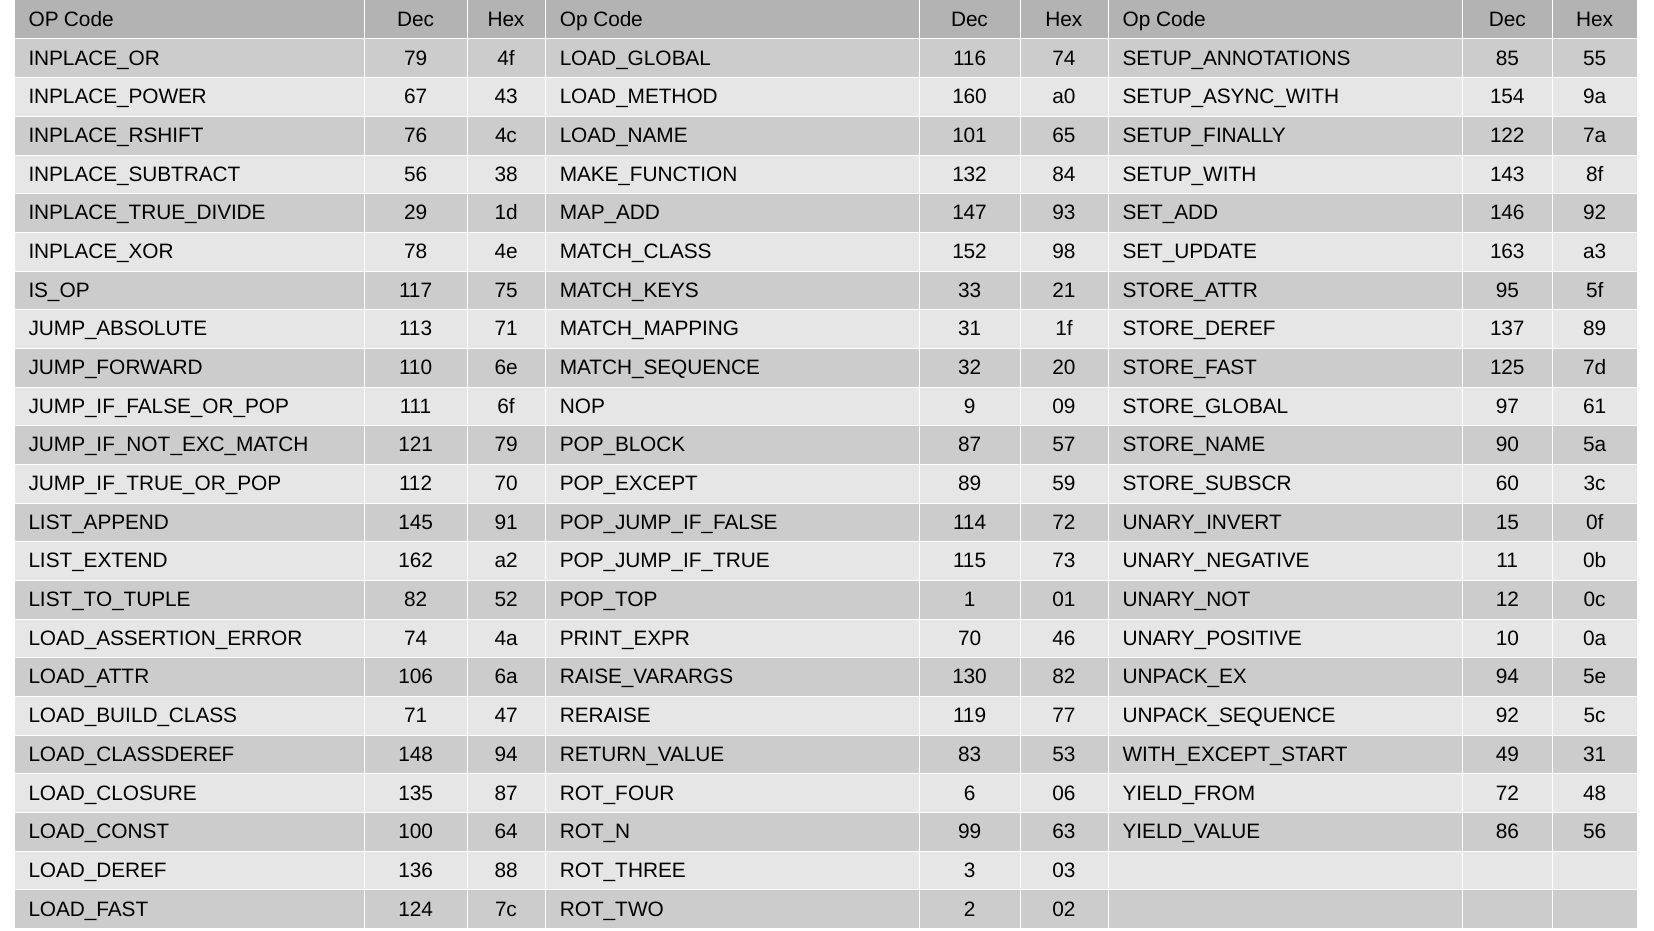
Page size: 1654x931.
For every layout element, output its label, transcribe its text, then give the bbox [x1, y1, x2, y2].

table_cell ROT_FOUR [546, 774, 919, 812]
table_cell UNARY_POSITIVE [1109, 620, 1462, 657]
table_cell 112 [365, 465, 467, 503]
table_cell LOAD_ASSERTION_ERROR [15, 620, 364, 657]
table_cell [1553, 852, 1637, 889]
table_cell 89 [920, 465, 1020, 503]
table_header OP Code [15, 0, 364, 38]
table_cell 87 [920, 426, 1020, 464]
table_cell INPLACE_OR [15, 39, 364, 77]
table_cell 116 [920, 39, 1020, 77]
table_cell RERAISE [546, 697, 919, 735]
table_cell LOAD_METHOD [546, 78, 919, 116]
table_cell JUMP_ABSOLUTE [15, 310, 364, 348]
table_cell 56 [365, 156, 467, 193]
table_cell 115 [920, 542, 1020, 580]
table_cell 78 [365, 233, 467, 271]
table_cell 6f [468, 388, 545, 425]
table_cell UNARY_NOT [1109, 581, 1462, 619]
table_cell 63 [1021, 813, 1108, 851]
table_cell 85 [1463, 39, 1552, 77]
table_cell 95 [1463, 272, 1552, 309]
table_cell INPLACE_TRUE_DIVIDE [15, 194, 364, 232]
table_cell 65 [1021, 117, 1108, 155]
table_cell 75 [468, 272, 545, 309]
table_cell UNARY_INVERT [1109, 504, 1462, 541]
table_cell LOAD_DEREF [15, 852, 364, 889]
table_cell 86 [1463, 813, 1552, 851]
table_cell 79 [468, 426, 545, 464]
table_cell 113 [365, 310, 467, 348]
table_cell 145 [365, 504, 467, 541]
table_cell 3 [920, 852, 1020, 889]
table_cell ROT_TWO [546, 890, 919, 928]
table_cell 82 [1021, 658, 1108, 696]
table_cell LOAD_CLASSDEREF [15, 736, 364, 773]
table_header Hex [1553, 0, 1637, 38]
table_cell YIELD_FROM [1109, 774, 1462, 812]
table_cell 47 [468, 697, 545, 735]
table_cell 117 [365, 272, 467, 309]
table_cell UNPACK_EX [1109, 658, 1462, 696]
table_cell SETUP_ANNOTATIONS [1109, 39, 1462, 77]
table_cell 94 [1463, 658, 1552, 696]
table_cell 110 [365, 349, 467, 387]
table_cell 5e [1553, 658, 1637, 696]
table_cell 92 [1463, 697, 1552, 735]
table_cell 72 [1021, 504, 1108, 541]
table_cell 8f [1553, 156, 1637, 193]
table_cell PRINT_EXPR [546, 620, 919, 657]
table_cell SETUP_WITH [1109, 156, 1462, 193]
table_cell 74 [365, 620, 467, 657]
table_cell [1109, 852, 1462, 889]
table_cell 143 [1463, 156, 1552, 193]
table_cell LOAD_CLOSURE [15, 774, 364, 812]
table_cell [1463, 852, 1552, 889]
table_cell INPLACE_RSHIFT [15, 117, 364, 155]
table_cell 59 [1021, 465, 1108, 503]
table_cell 15 [1463, 504, 1552, 541]
table_cell 64 [468, 813, 545, 851]
table_cell 67 [365, 78, 467, 116]
table_cell SET_UPDATE [1109, 233, 1462, 271]
table_cell 90 [1463, 426, 1552, 464]
table_header Dec [920, 0, 1020, 38]
table_cell LOAD_FAST [15, 890, 364, 928]
table_cell 1 [920, 581, 1020, 619]
table_cell 5f [1553, 272, 1637, 309]
table_cell 99 [920, 813, 1020, 851]
table_cell LOAD_GLOBAL [546, 39, 919, 77]
table_cell 130 [920, 658, 1020, 696]
table_cell WITH_EXCEPT_START [1109, 736, 1462, 773]
table_cell 4e [468, 233, 545, 271]
table_cell JUMP_IF_TRUE_OR_POP [15, 465, 364, 503]
table_cell 160 [920, 78, 1020, 116]
table_cell MATCH_SEQUENCE [546, 349, 919, 387]
table_cell 53 [1021, 736, 1108, 773]
table_cell 77 [1021, 697, 1108, 735]
table_cell 20 [1021, 349, 1108, 387]
table_cell a0 [1021, 78, 1108, 116]
table_cell 09 [1021, 388, 1108, 425]
table_cell INPLACE_XOR [15, 233, 364, 271]
table_cell 6 [920, 774, 1020, 812]
table_cell 71 [468, 310, 545, 348]
table_cell 38 [468, 156, 545, 193]
table_cell 93 [1021, 194, 1108, 232]
table_cell 132 [920, 156, 1020, 193]
table_cell 43 [468, 78, 545, 116]
table_cell LOAD_CONST [15, 813, 364, 851]
table_cell 52 [468, 581, 545, 619]
table_cell JUMP_FORWARD [15, 349, 364, 387]
table_cell 7c [468, 890, 545, 928]
table_cell 1f [1021, 310, 1108, 348]
table_cell MAP_ADD [546, 194, 919, 232]
table_cell 31 [920, 310, 1020, 348]
table_cell 4c [468, 117, 545, 155]
table_cell 114 [920, 504, 1020, 541]
table_cell STORE_ATTR [1109, 272, 1462, 309]
table_cell 87 [468, 774, 545, 812]
table_cell JUMP_IF_FALSE_OR_POP [15, 388, 364, 425]
table_cell 70 [920, 620, 1020, 657]
table_cell a3 [1553, 233, 1637, 271]
table_cell 74 [1021, 39, 1108, 77]
table_cell 6e [468, 349, 545, 387]
table_cell ROT_N [546, 813, 919, 851]
table_cell 33 [920, 272, 1020, 309]
table_cell LIST_TO_TUPLE [15, 581, 364, 619]
table_cell 12 [1463, 581, 1552, 619]
table_cell UNPACK_SEQUENCE [1109, 697, 1462, 735]
table_cell 98 [1021, 233, 1108, 271]
table_cell a2 [468, 542, 545, 580]
table_cell 70 [468, 465, 545, 503]
table_cell 60 [1463, 465, 1552, 503]
table_cell POP_BLOCK [546, 426, 919, 464]
table_cell 162 [365, 542, 467, 580]
table_cell LOAD_BUILD_CLASS [15, 697, 364, 735]
table_cell 97 [1463, 388, 1552, 425]
table_cell 7d [1553, 349, 1637, 387]
table_cell 48 [1553, 774, 1637, 812]
table_cell LIST_APPEND [15, 504, 364, 541]
table_cell 84 [1021, 156, 1108, 193]
table_cell SETUP_ASYNC_WITH [1109, 78, 1462, 116]
table_cell 7a [1553, 117, 1637, 155]
table_cell JUMP_IF_NOT_EXC_MATCH [15, 426, 364, 464]
table_cell LOAD_NAME [546, 117, 919, 155]
table_cell IS_OP [15, 272, 364, 309]
table_cell 9a [1553, 78, 1637, 116]
table_cell [1463, 890, 1552, 928]
table_cell 9 [920, 388, 1020, 425]
table_cell 1d [468, 194, 545, 232]
table_cell 21 [1021, 272, 1108, 309]
table_cell 163 [1463, 233, 1552, 271]
table_cell 0b [1553, 542, 1637, 580]
table_cell 136 [365, 852, 467, 889]
table_cell 82 [365, 581, 467, 619]
table_cell [1109, 890, 1462, 928]
table_cell 2 [920, 890, 1020, 928]
table_cell 91 [468, 504, 545, 541]
table_cell LIST_EXTEND [15, 542, 364, 580]
table_cell 76 [365, 117, 467, 155]
table_cell 29 [365, 194, 467, 232]
table_header Hex [1021, 0, 1108, 38]
table_cell 61 [1553, 388, 1637, 425]
table_cell 71 [365, 697, 467, 735]
table_cell 03 [1021, 852, 1108, 889]
table_header Dec [365, 0, 467, 38]
table_cell MATCH_CLASS [546, 233, 919, 271]
table_cell 31 [1553, 736, 1637, 773]
table_cell 121 [365, 426, 467, 464]
table_cell STORE_FAST [1109, 349, 1462, 387]
table_cell 152 [920, 233, 1020, 271]
table_cell 32 [920, 349, 1020, 387]
table_cell 122 [1463, 117, 1552, 155]
table_cell 5a [1553, 426, 1637, 464]
table_header Dec [1463, 0, 1552, 38]
table_cell MATCH_MAPPING [546, 310, 919, 348]
table_cell 146 [1463, 194, 1552, 232]
table_cell STORE_GLOBAL [1109, 388, 1462, 425]
table_cell 92 [1553, 194, 1637, 232]
table_cell 73 [1021, 542, 1108, 580]
table_cell 100 [365, 813, 467, 851]
table_cell 49 [1463, 736, 1552, 773]
table_cell 0a [1553, 620, 1637, 657]
table_cell RETURN_VALUE [546, 736, 919, 773]
table_cell 5c [1553, 697, 1637, 735]
table_cell 147 [920, 194, 1020, 232]
table_cell POP_EXCEPT [546, 465, 919, 503]
table_cell POP_TOP [546, 581, 919, 619]
table_header Hex [468, 0, 545, 38]
table_cell SET_ADD [1109, 194, 1462, 232]
table_cell ROT_THREE [546, 852, 919, 889]
table_cell 125 [1463, 349, 1552, 387]
table_cell 10 [1463, 620, 1552, 657]
table_cell 57 [1021, 426, 1108, 464]
table_cell 6a [468, 658, 545, 696]
table_cell INPLACE_POWER [15, 78, 364, 116]
table_cell [1553, 890, 1637, 928]
table_cell INPLACE_SUBTRACT [15, 156, 364, 193]
table_cell 72 [1463, 774, 1552, 812]
table_cell 89 [1553, 310, 1637, 348]
table_cell 79 [365, 39, 467, 77]
table_cell 119 [920, 697, 1020, 735]
table_header Op Code [1109, 0, 1462, 38]
table_cell 106 [365, 658, 467, 696]
table_cell 01 [1021, 581, 1108, 619]
table_cell 02 [1021, 890, 1108, 928]
table_cell SETUP_FINALLY [1109, 117, 1462, 155]
table_cell MAKE_FUNCTION [546, 156, 919, 193]
table_cell STORE_NAME [1109, 426, 1462, 464]
table_cell 0c [1553, 581, 1637, 619]
table_cell 56 [1553, 813, 1637, 851]
table_cell 101 [920, 117, 1020, 155]
table_cell 4a [468, 620, 545, 657]
table_cell RAISE_VARARGS [546, 658, 919, 696]
table_cell 135 [365, 774, 467, 812]
table_cell STORE_DEREF [1109, 310, 1462, 348]
table_cell 148 [365, 736, 467, 773]
table_cell 124 [365, 890, 467, 928]
table_cell 83 [920, 736, 1020, 773]
table_cell 55 [1553, 39, 1637, 77]
table_cell 137 [1463, 310, 1552, 348]
table_cell LOAD_ATTR [15, 658, 364, 696]
table_cell MATCH_KEYS [546, 272, 919, 309]
table_cell 154 [1463, 78, 1552, 116]
table_cell NOP [546, 388, 919, 425]
table_cell 3c [1553, 465, 1637, 503]
table_cell POP_JUMP_IF_TRUE [546, 542, 919, 580]
table_cell POP_JUMP_IF_FALSE [546, 504, 919, 541]
table_cell 0f [1553, 504, 1637, 541]
table_cell 4f [468, 39, 545, 77]
table_cell 94 [468, 736, 545, 773]
table_cell STORE_SUBSCR [1109, 465, 1462, 503]
table_cell 88 [468, 852, 545, 889]
table_cell 111 [365, 388, 467, 425]
table_cell YIELD_VALUE [1109, 813, 1462, 851]
table_header Op Code [546, 0, 919, 38]
table_cell 46 [1021, 620, 1108, 657]
table_cell 06 [1021, 774, 1108, 812]
table_cell UNARY_NEGATIVE [1109, 542, 1462, 580]
table_cell 11 [1463, 542, 1552, 580]
